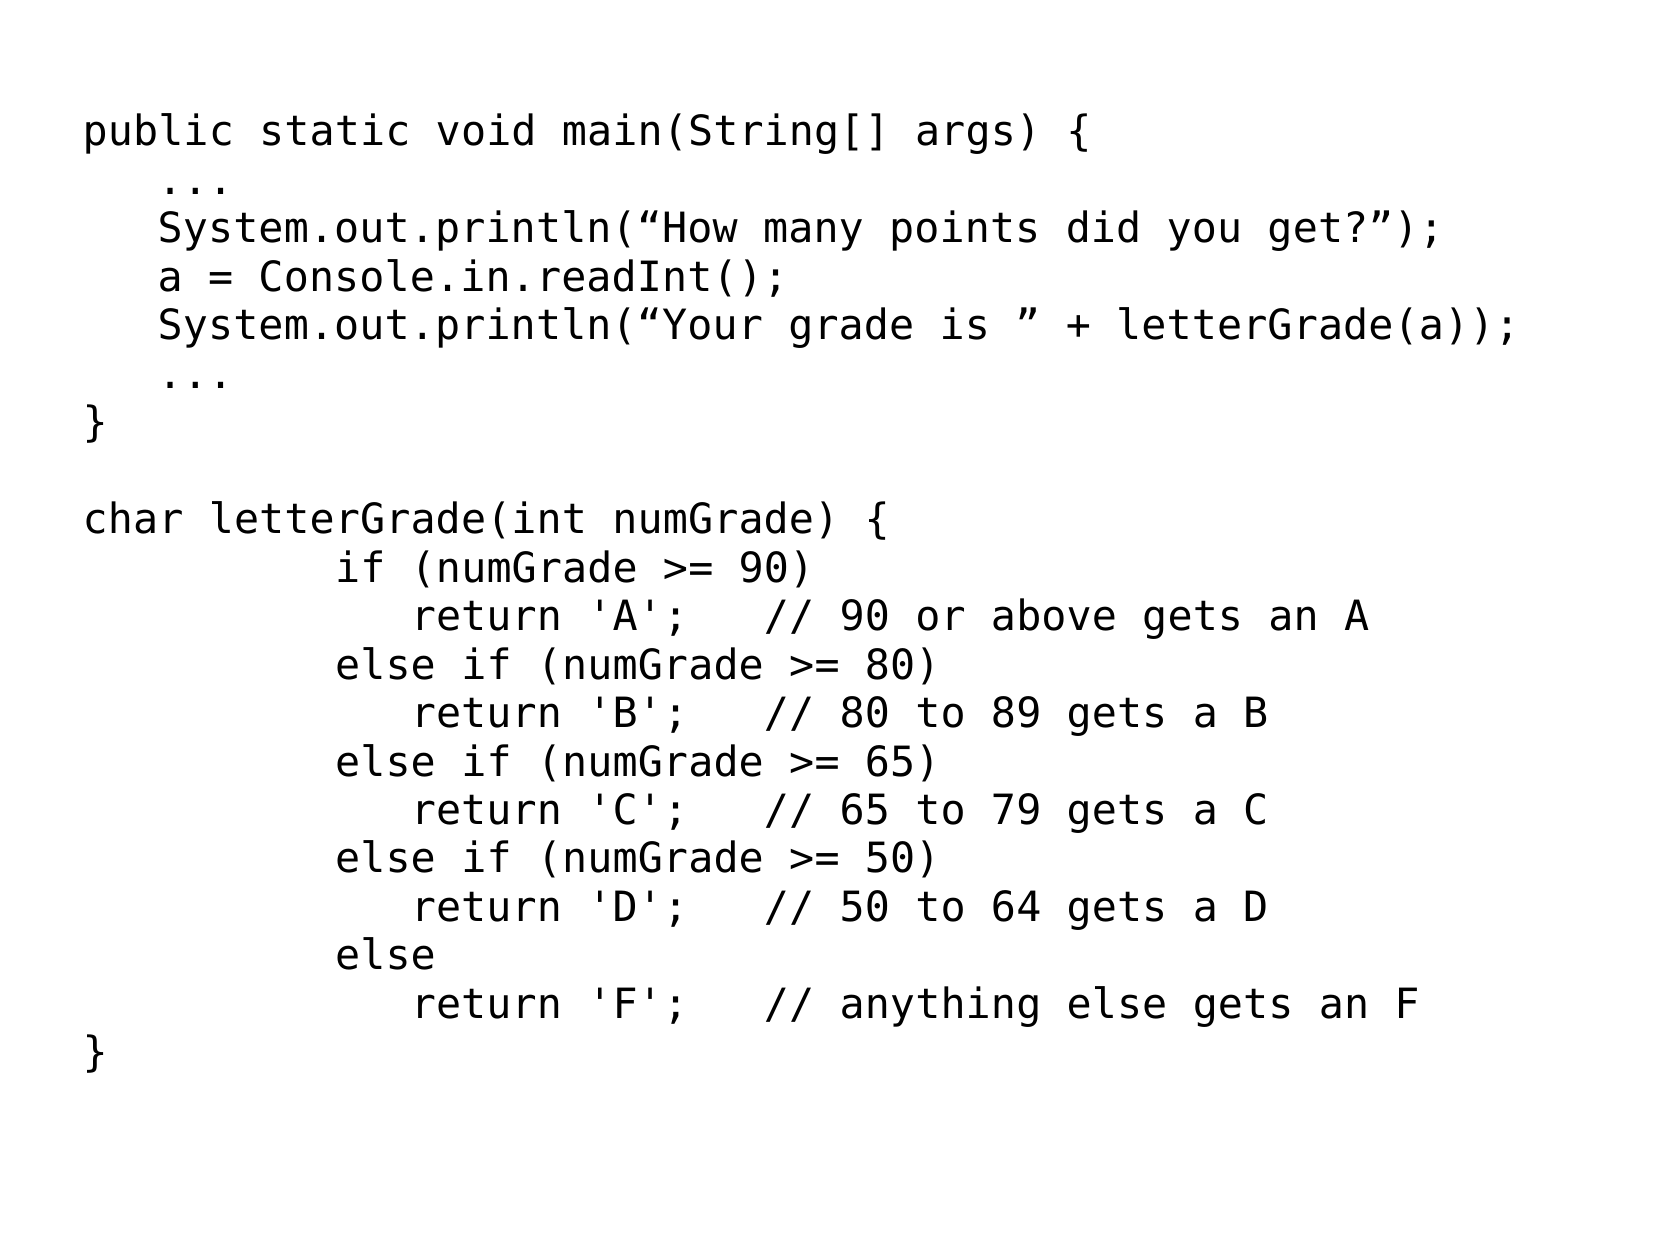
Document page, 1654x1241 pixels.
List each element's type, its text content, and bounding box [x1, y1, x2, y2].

subtitle public static void main(String[] args) { ... System.out.println(“How many points did you get?”); a = Console.in.readInt(); System.out.println(“Your grade is ” + letterGrade(a)); ... } char letterGrade(int numGrade) { if (numGrade >= 90) return 'A'; // 90 or above gets an A else if (numGrade >= 80) return 'B'; // 80 to 89 gets a B else if (numGrade >= 65) return 'C'; // 65 to 79 gets a C else if (numGrade >= 50) return 'D'; // 50 to 64 gets a D else return 'F'; // anything else gets an F } [82, 75, 1571, 1109]
